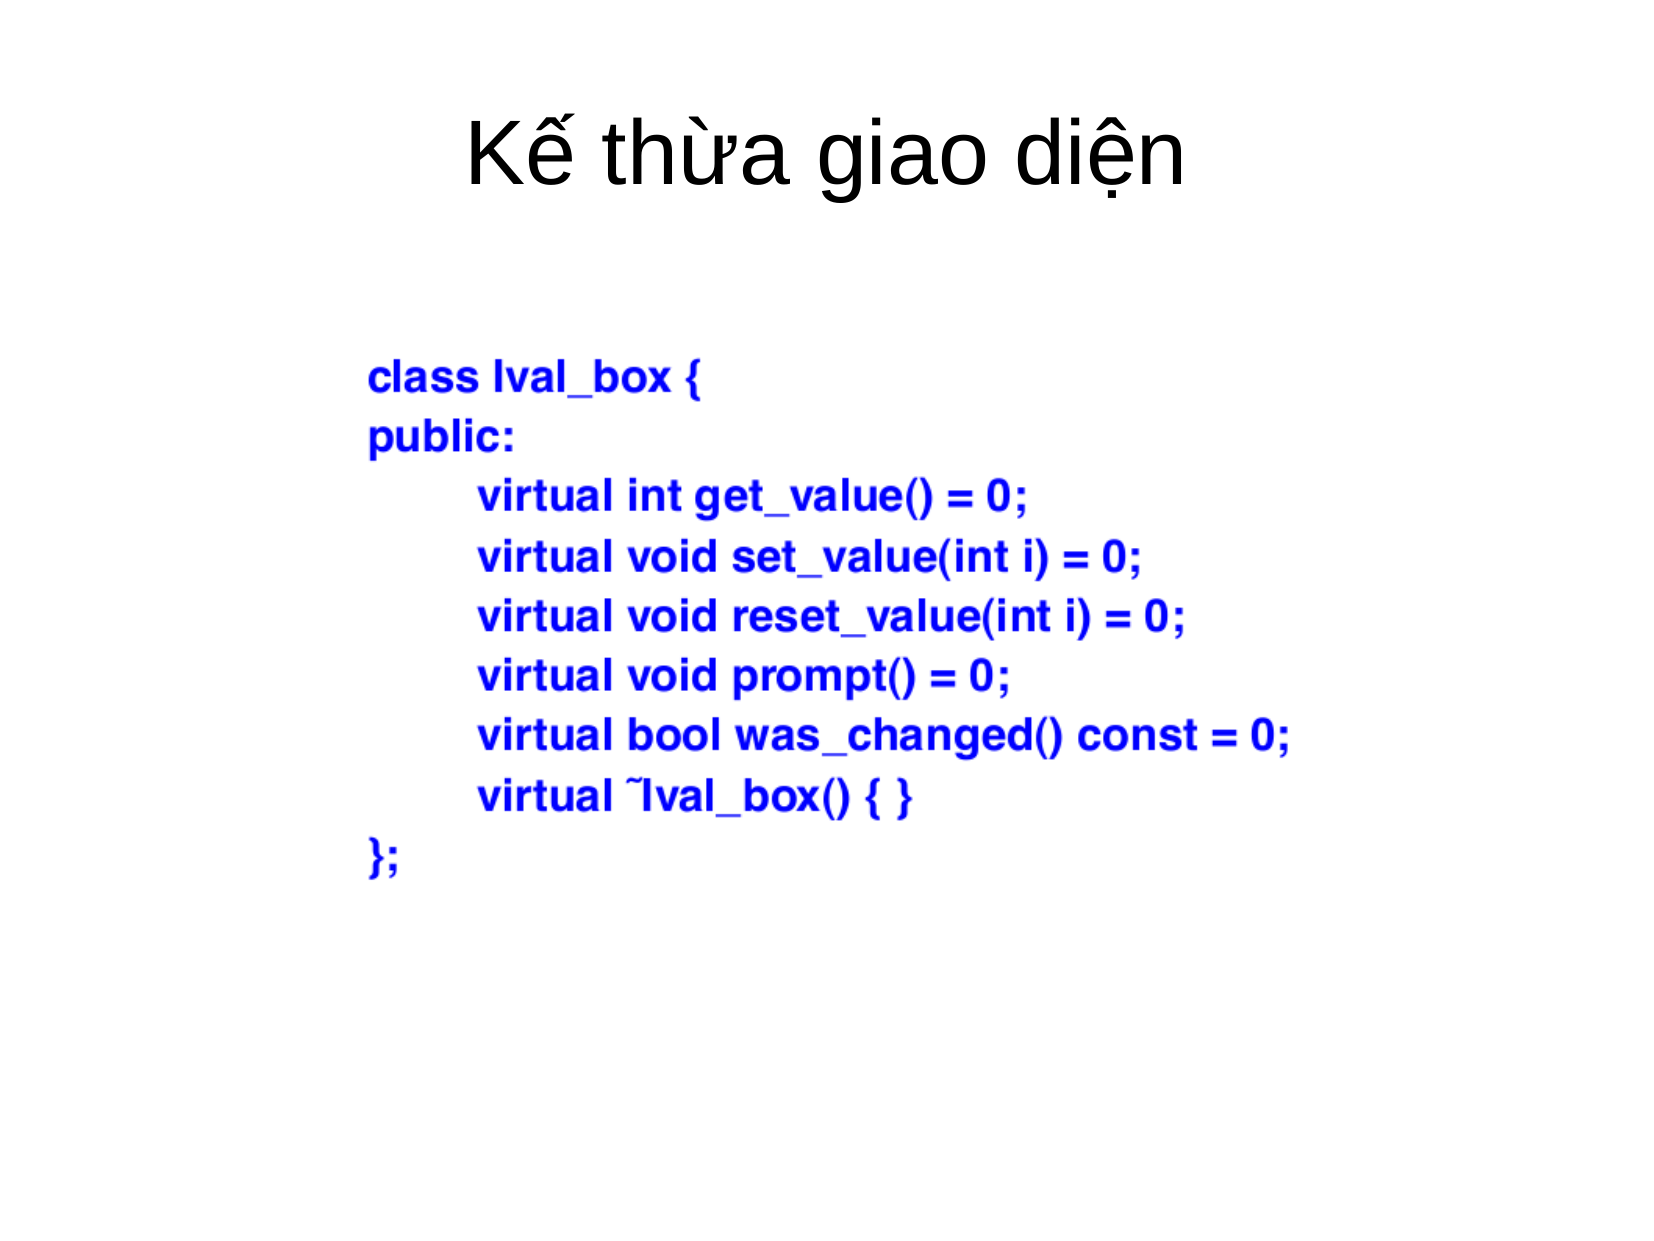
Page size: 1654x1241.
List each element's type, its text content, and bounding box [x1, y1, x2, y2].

picture [344, 350, 1313, 891]
title Kế thừa giao diện [82, 49, 1571, 257]
